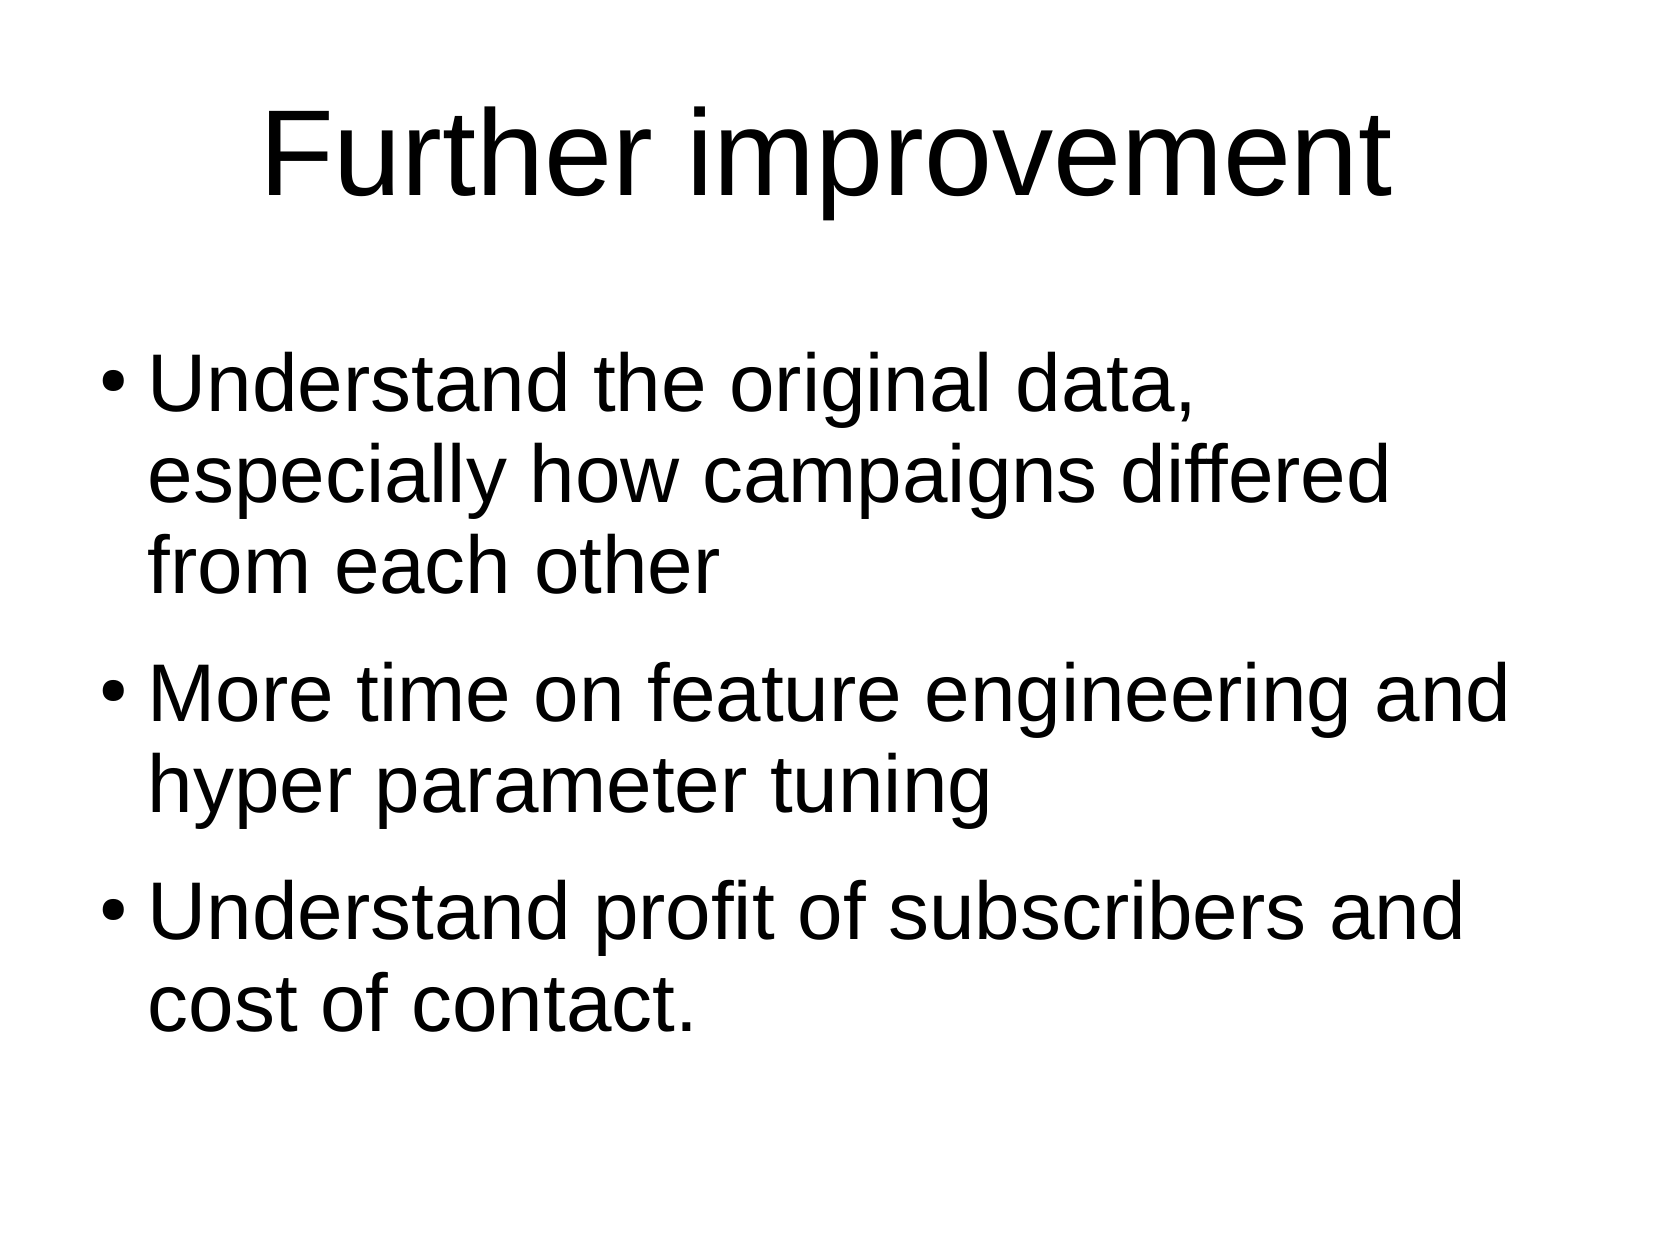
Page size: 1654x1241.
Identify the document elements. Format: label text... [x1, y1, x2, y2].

title Further improvement [82, 49, 1571, 257]
list Understand the original data, especially how campaigns differed from each other More time on feature engineering and hyper parameter tuning Understand profit of subscribers and cost of contact. [82, 337, 1571, 1057]
